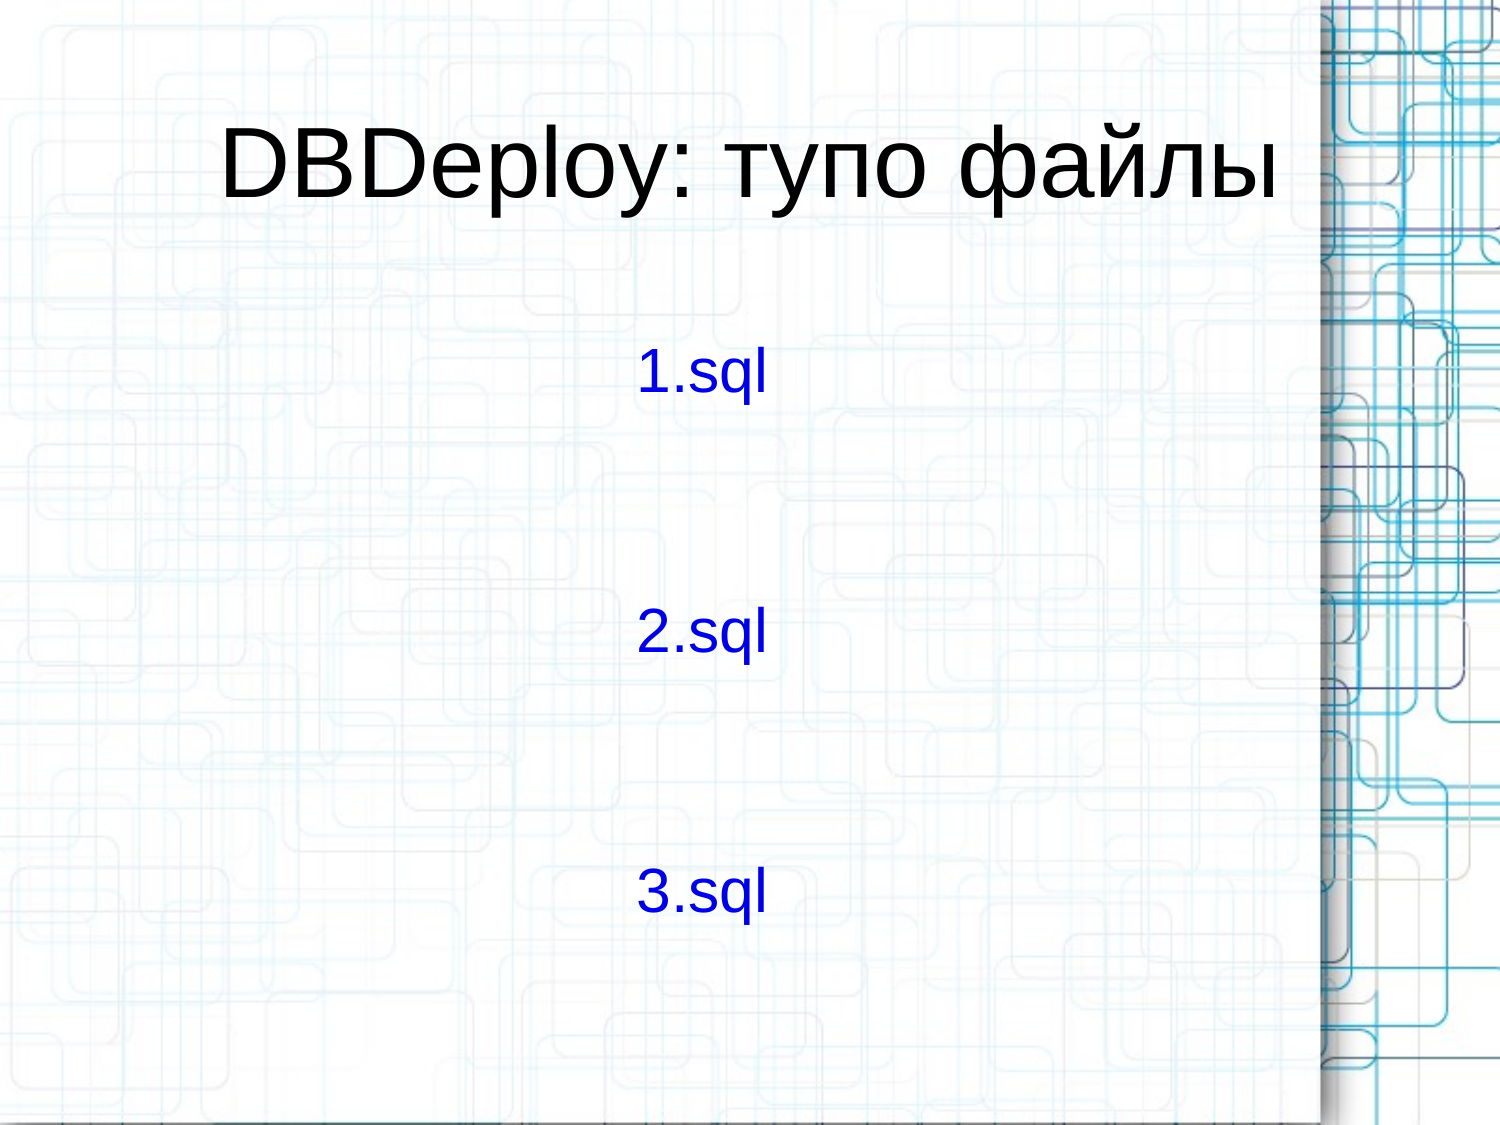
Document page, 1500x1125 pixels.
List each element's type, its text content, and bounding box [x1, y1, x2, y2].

picture [0, 0, 1500, 1125]
title DBDeploy: тупо файлы [75, 45, 1425, 233]
text_box 1.sql 2.sql 3.sql [546, 240, 1344, 1100]
